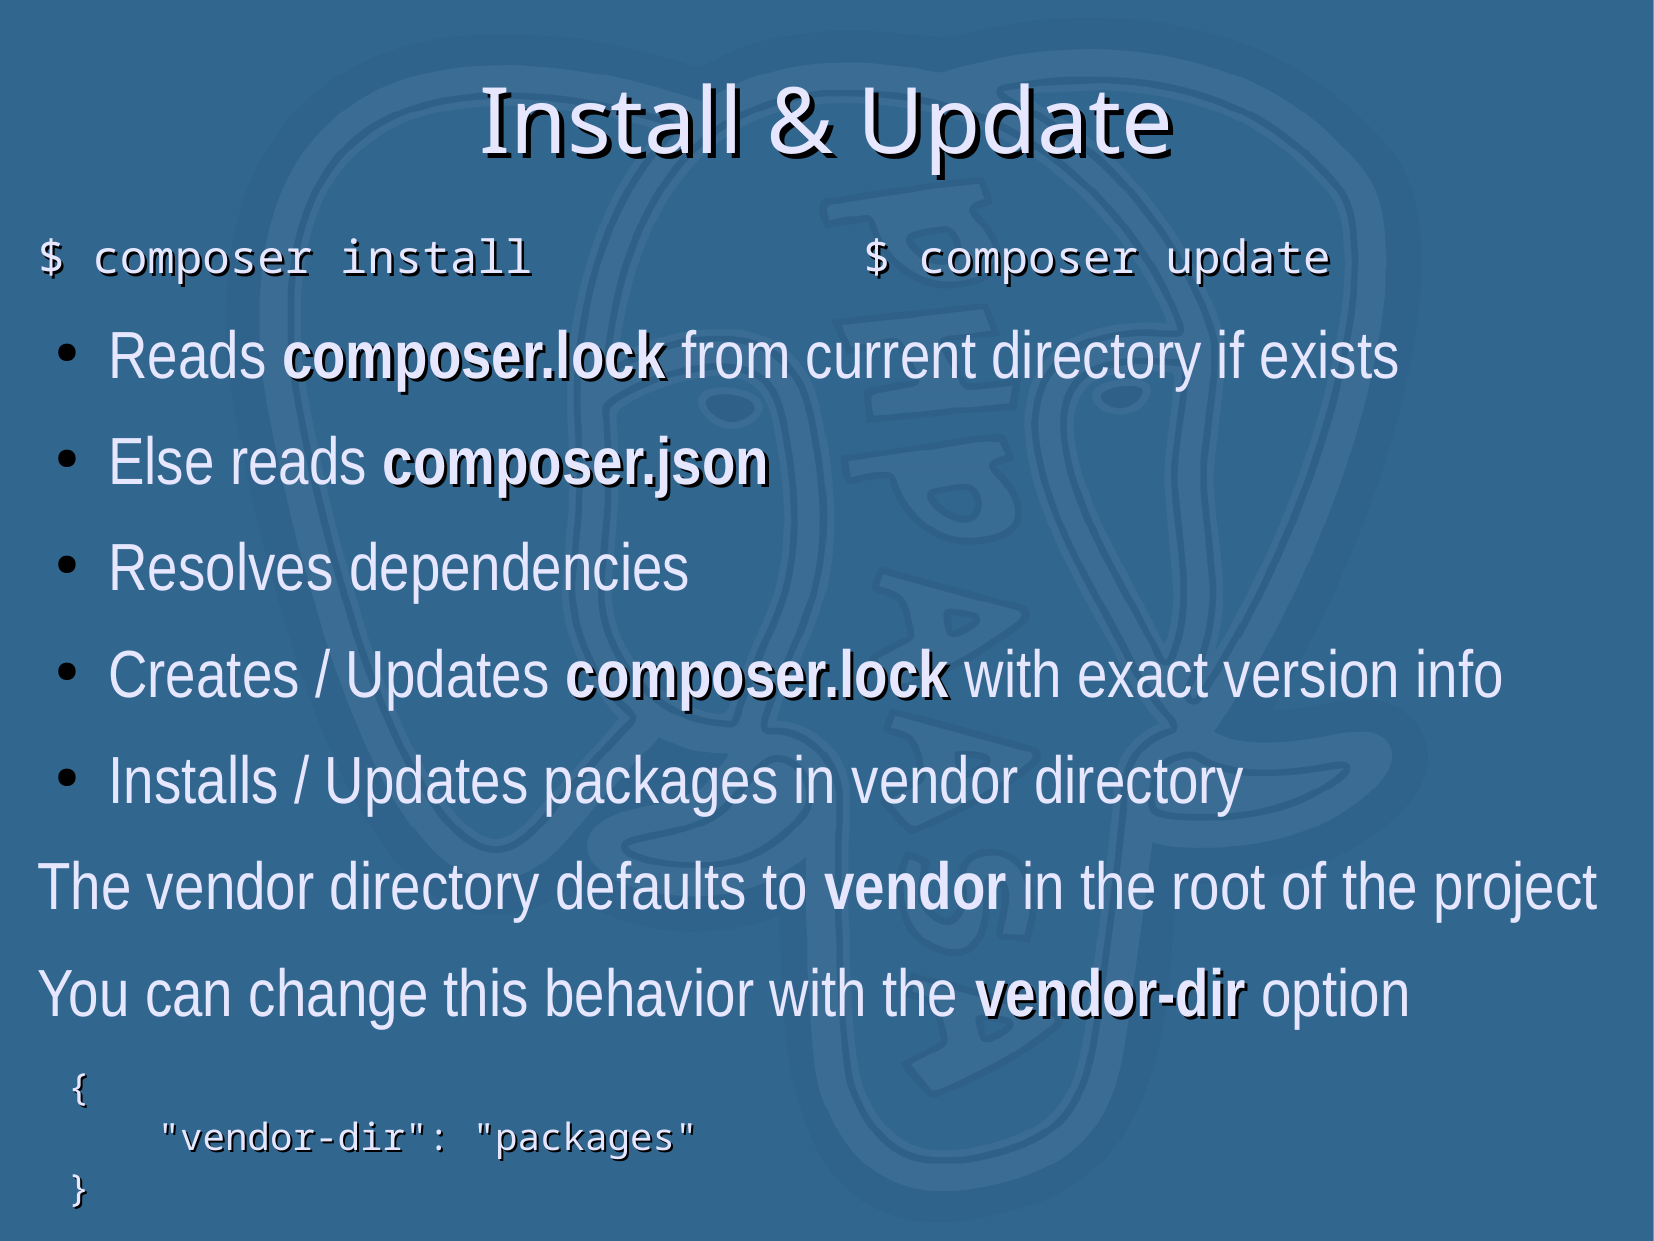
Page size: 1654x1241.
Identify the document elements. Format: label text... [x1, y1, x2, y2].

title Install & Update [82, 49, 1571, 188]
list $ composer install $ composer update Reads composer.lock from current directory if exists Else reads composer.json Resolves dependencies Creates / Updates composer.lock with exact version info Installs / Updates packages in vendor directory The vendor directory defaults to vendor in the root of the project You can change this behavior with the vendor-dir option { "vendor-dir": "packages" } [37, 225, 1613, 1201]
picture [0, 0, 1654, 1241]
